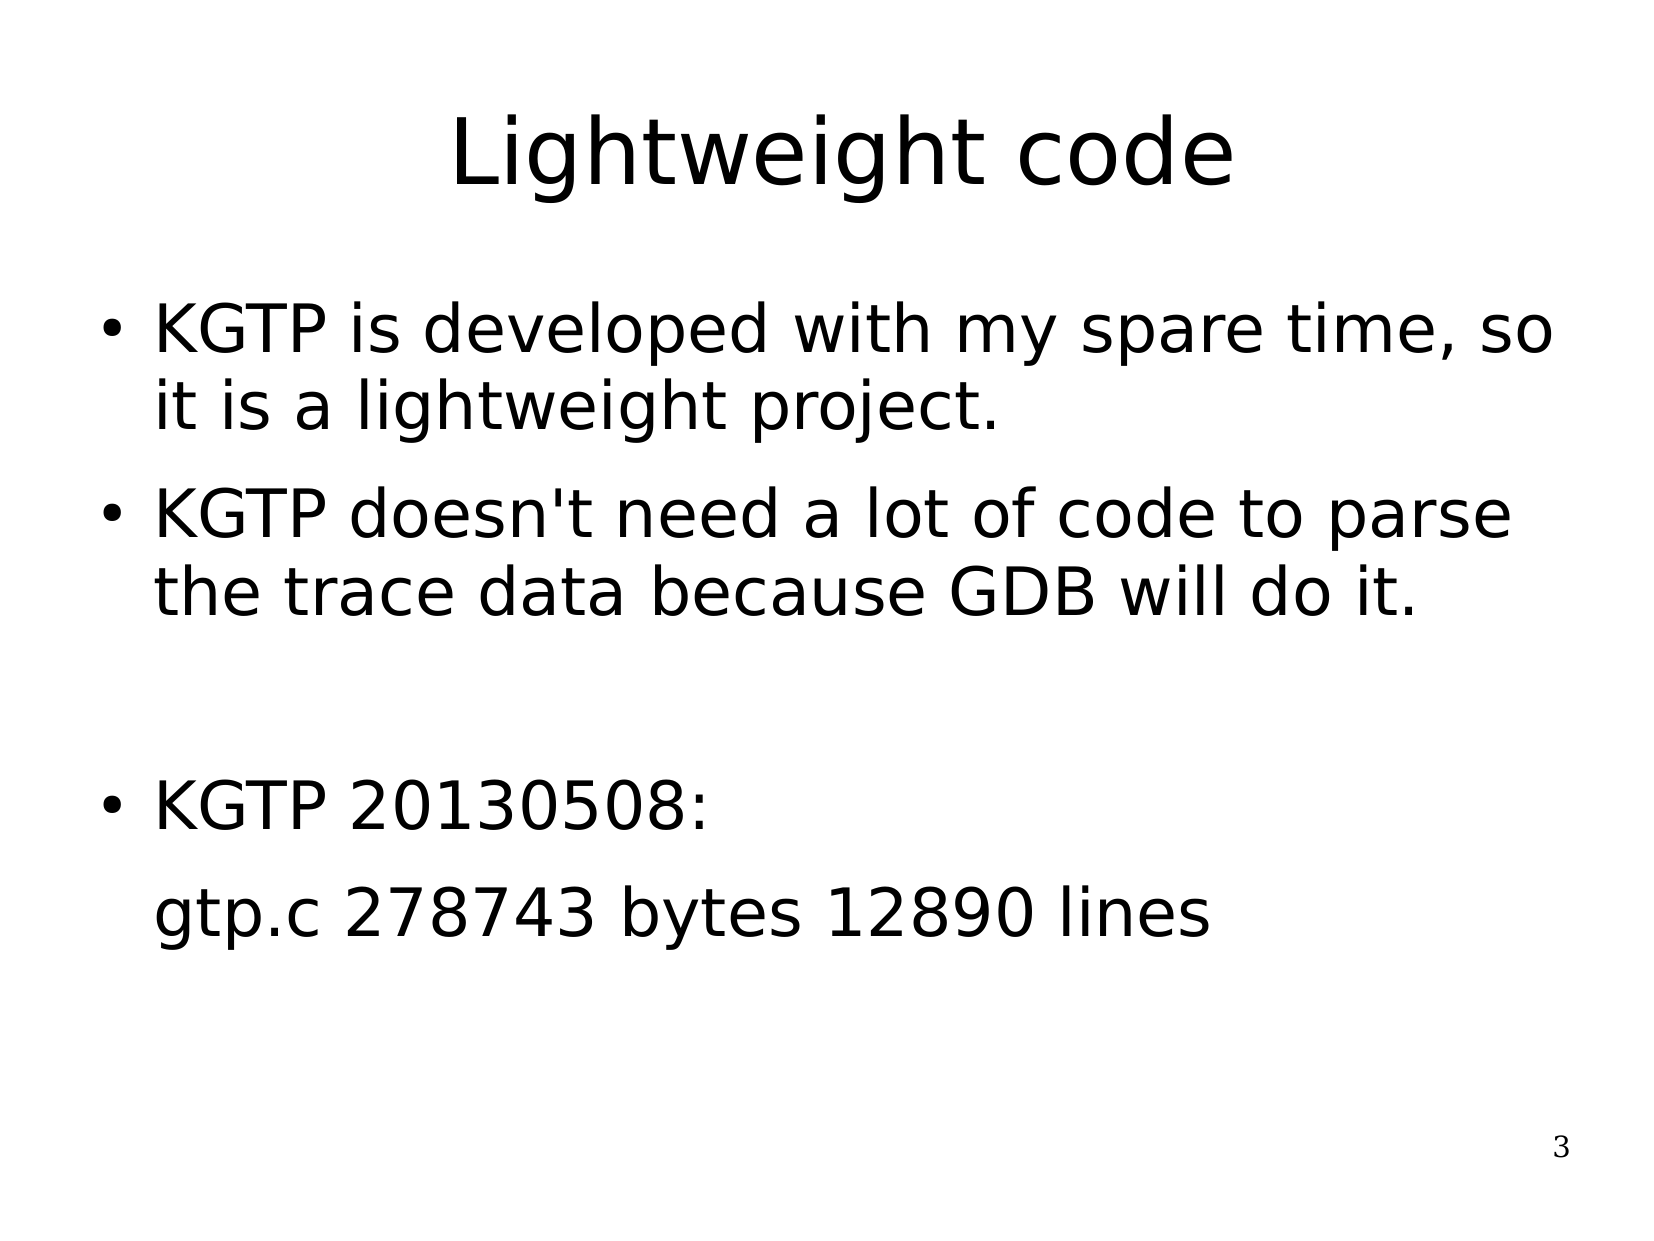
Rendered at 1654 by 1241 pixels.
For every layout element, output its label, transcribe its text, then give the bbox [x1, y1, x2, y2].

list KGTP is developed with my spare time, so it is a lightweight project. KGTP doesn't need a lot of code to parse the trace data because GDB will do it. KGTP 20130508: gtp.c 278743 bytes 12890 lines [82, 290, 1571, 1152]
title Lightweight code [82, 49, 1571, 257]
